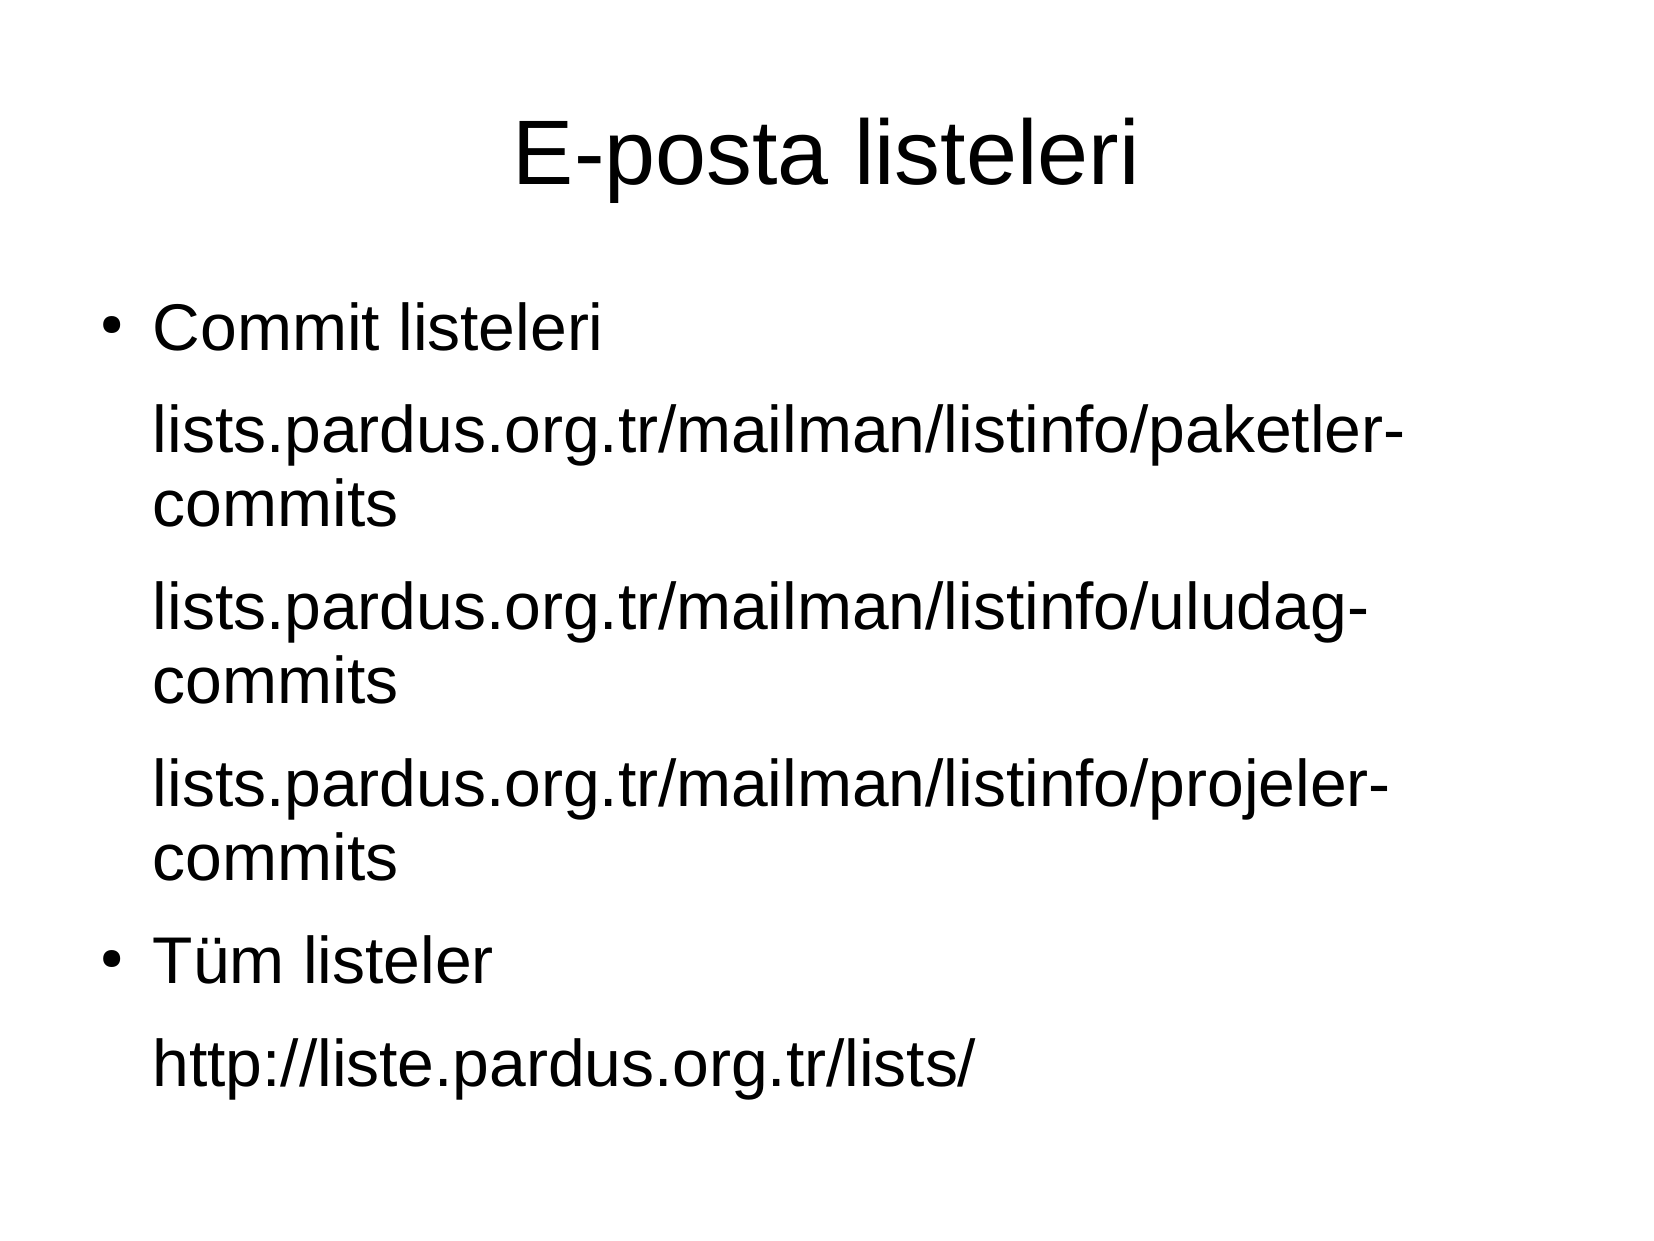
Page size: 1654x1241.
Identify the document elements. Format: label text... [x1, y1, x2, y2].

title E-posta listeleri [82, 49, 1571, 257]
list Commit listeleri lists.pardus.org.tr/mailman/listinfo/paketler-commits lists.pardus.org.tr/mailman/listinfo/uludag-commits lists.pardus.org.tr/mailman/listinfo/projeler-commits Tüm listeler http://liste.pardus.org.tr/lists/ [82, 290, 1571, 1109]
